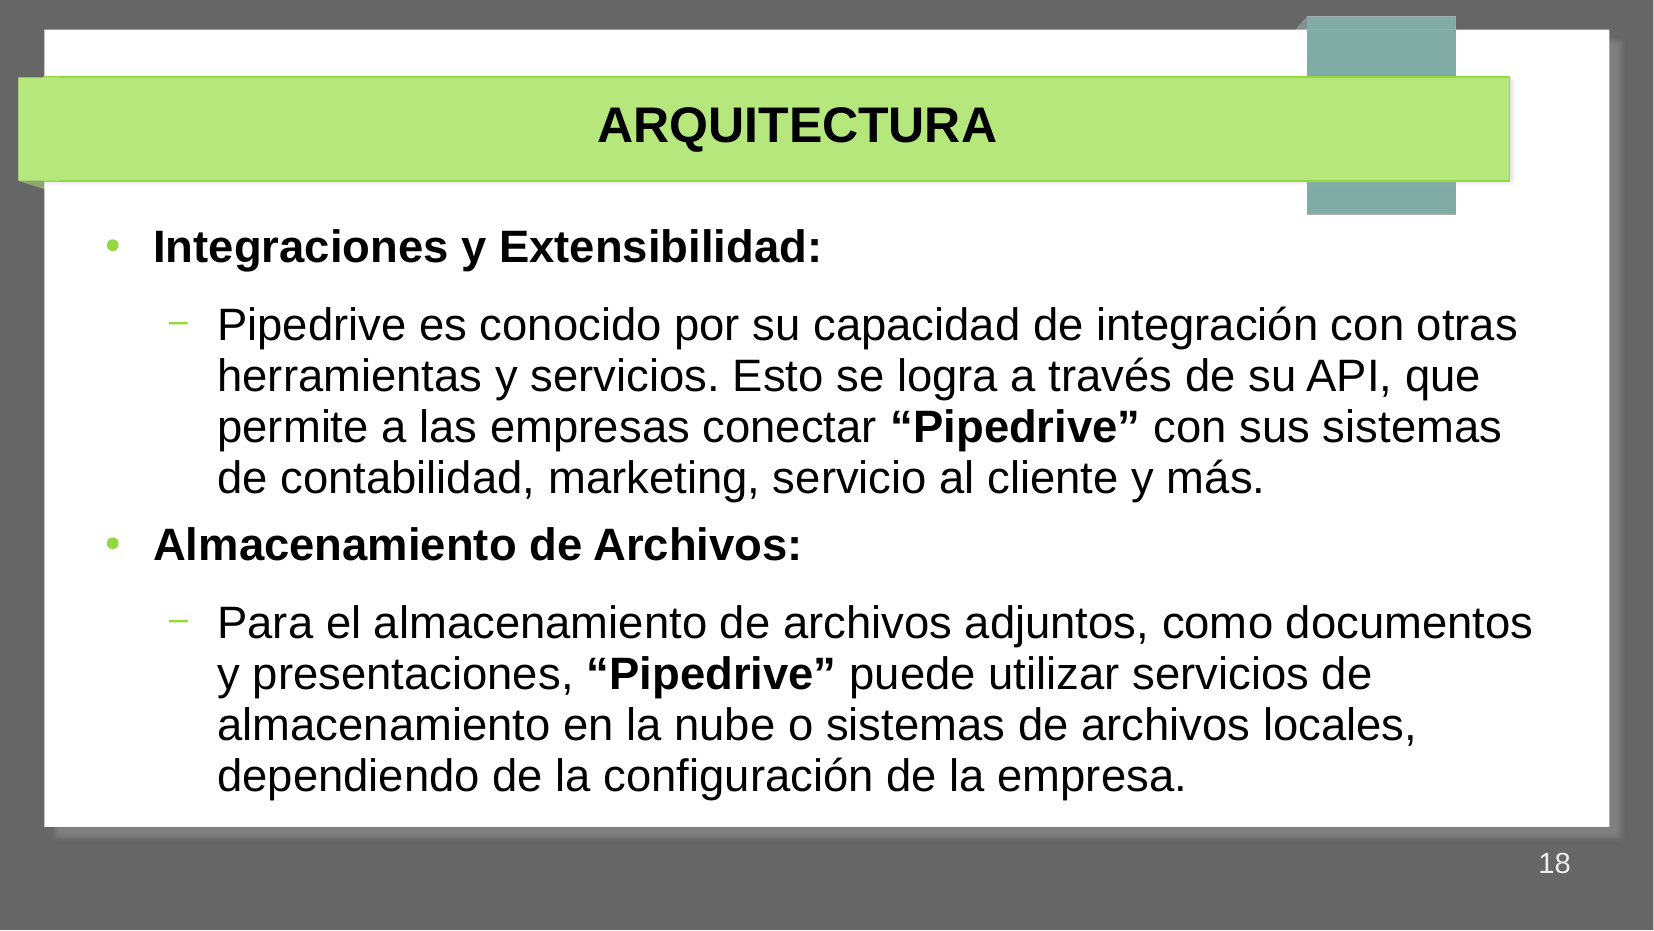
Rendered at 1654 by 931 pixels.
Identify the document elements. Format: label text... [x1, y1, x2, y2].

title ARQUITECTURA [88, 73, 1506, 178]
list Integraciones y Extensibilidad: Pipedrive es conocido por su capacidad de integración con otras herramientas y servicios. Esto se logra a través de su API, que permite a las empresas conectar “Pipedrive” con sus sistemas de contabilidad, marketing, servicio al cliente y más. Almacenamiento de Archivos: Para el almacenamiento de archivos adjuntos, como documentos y presentaciones, “Pipedrive” puede utilizar servicios de almacenamiento en la nube o sistemas de archivos locales, dependiendo de la configuración de la empresa. [88, 221, 1565, 813]
